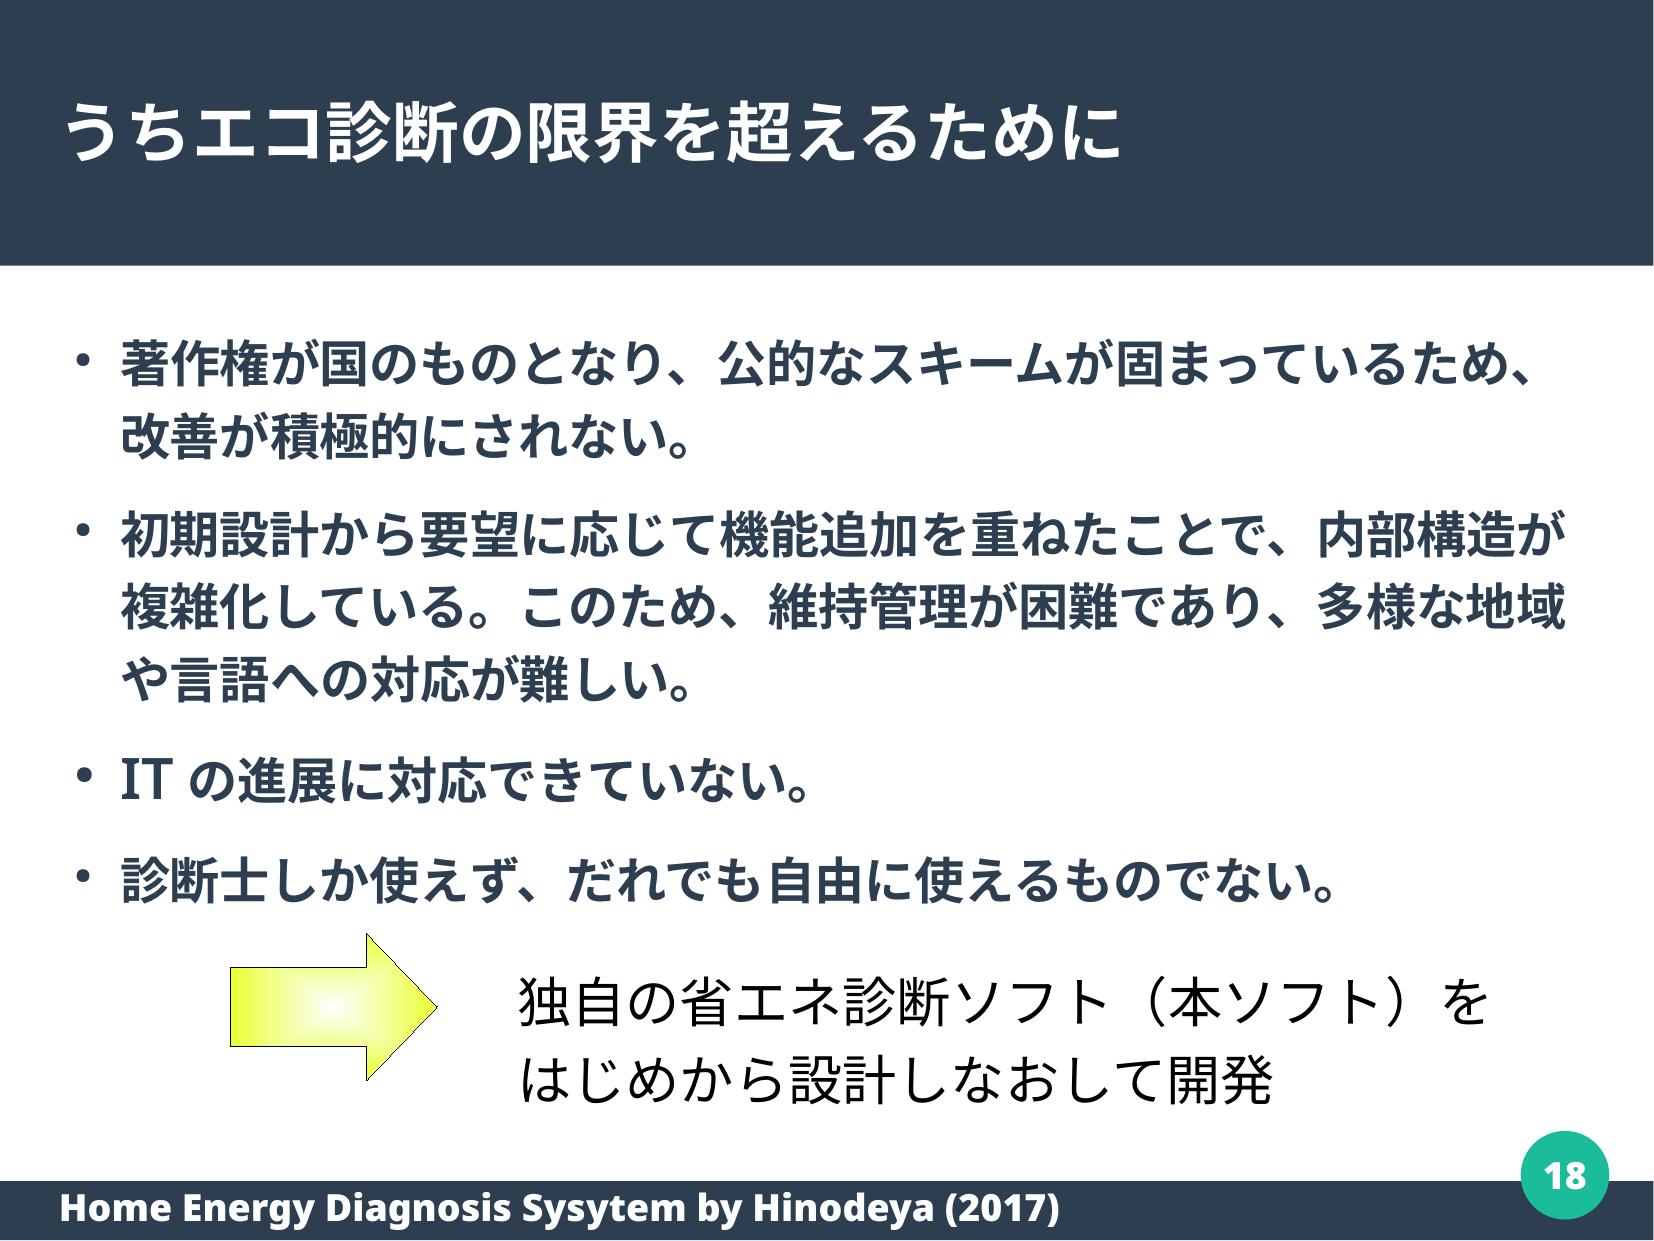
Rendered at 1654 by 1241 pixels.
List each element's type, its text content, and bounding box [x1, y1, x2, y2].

text_box [230, 933, 438, 1081]
text_box 独自の省エネ診断ソフト（本ソフト）を はじめから設計しなおして開発 [502, 952, 1618, 1076]
list 著作権が国のものとなり、公的なスキームが固まっているため、改善が積極的にされない。 初期設計から要望に応じて機能追加を重ねたことで、内部構造が複雑化している。このため、維持管理が困難であり、多様な地域や言語への対応が難しい。 ITの進展に対応できていない。 診断士しか使えず、だれでも自由に使えるものでない。 [59, 324, 1595, 916]
title うちエコ診断の限界を超えるために [59, 49, 1595, 207]
